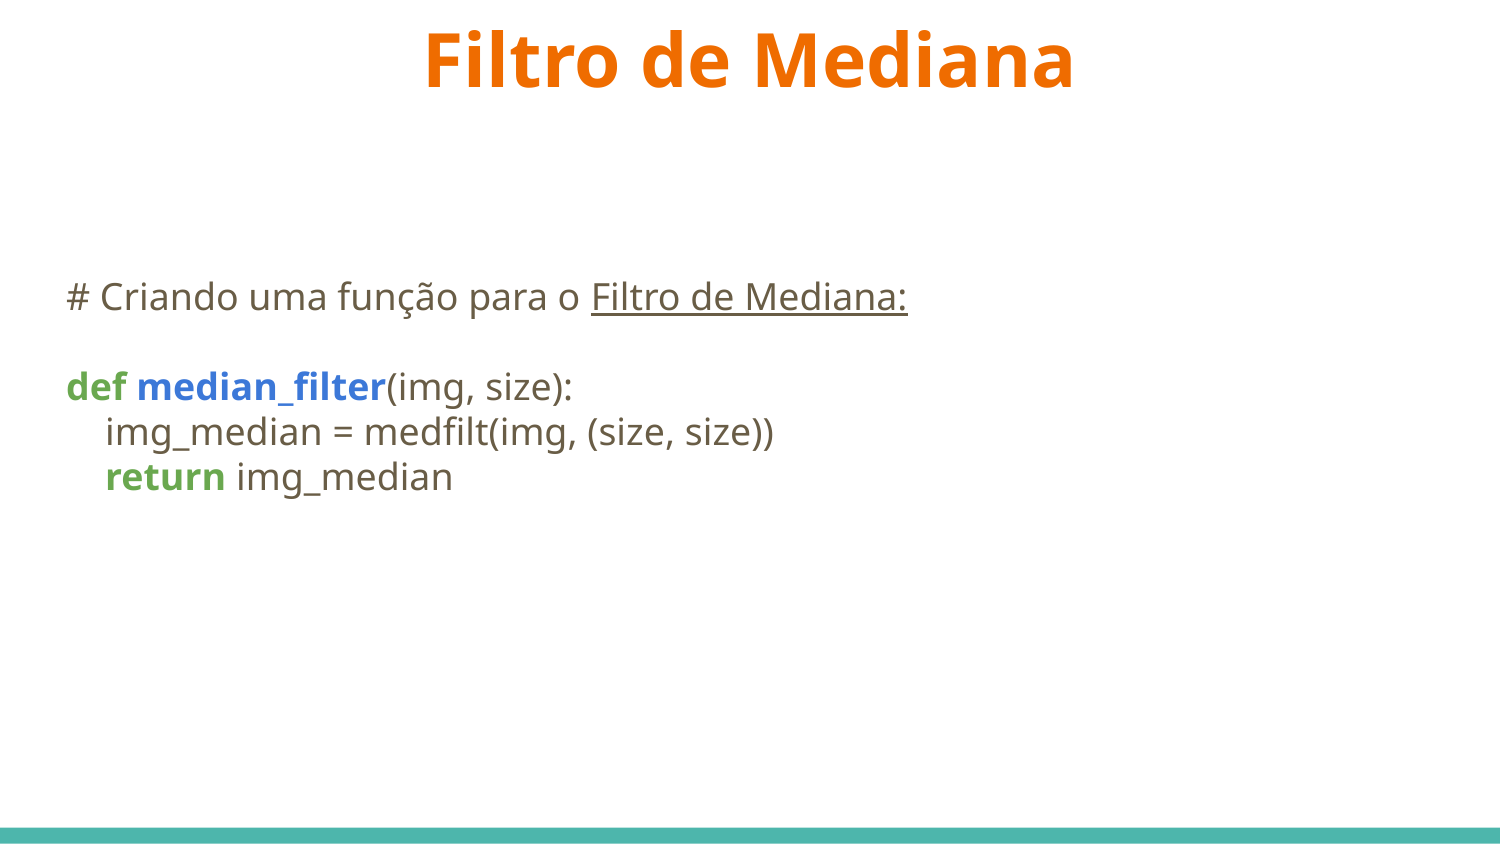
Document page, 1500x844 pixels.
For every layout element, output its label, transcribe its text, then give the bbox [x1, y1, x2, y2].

title Filtro de Mediana [51, 0, 1449, 114]
list # Criando uma função para o Filtro de Mediana: def median_filter(img, size): img_median = medfilt(img, (size, size)) return img_median [51, 257, 1449, 593]
